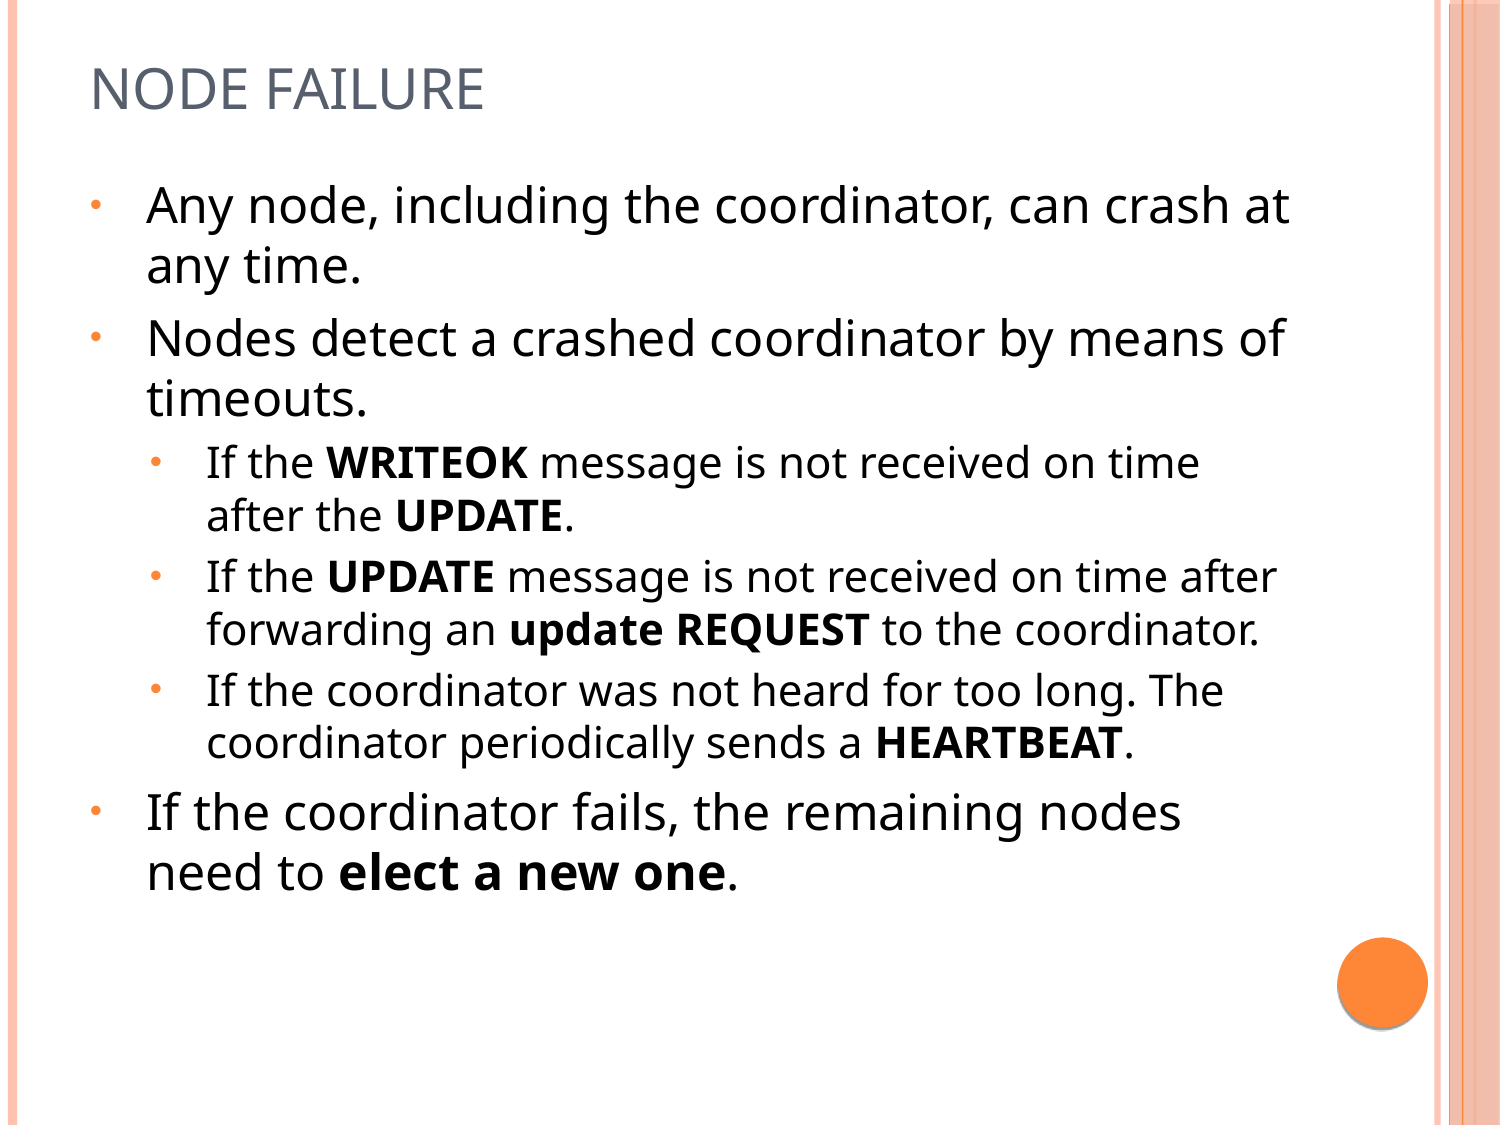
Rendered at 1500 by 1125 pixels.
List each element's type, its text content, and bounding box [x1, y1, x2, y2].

list Any node, including the coordinator, can crash at any time. Nodes detect a crashed coordinator by means of timeouts. If the WRITEOK message is not received on time after the UPDATE. If the UPDATE message is not received on time after forwarding an update REQUEST to the coordinator. If the coordinator was not heard for too long. The coordinator periodically sends a HEARTBEAT. If the coordinator fails, the remaining nodes need to elect a new one. [75, 166, 1320, 957]
title Node failure [75, 45, 1300, 129]
slide_number [1333, 940, 1434, 1027]
